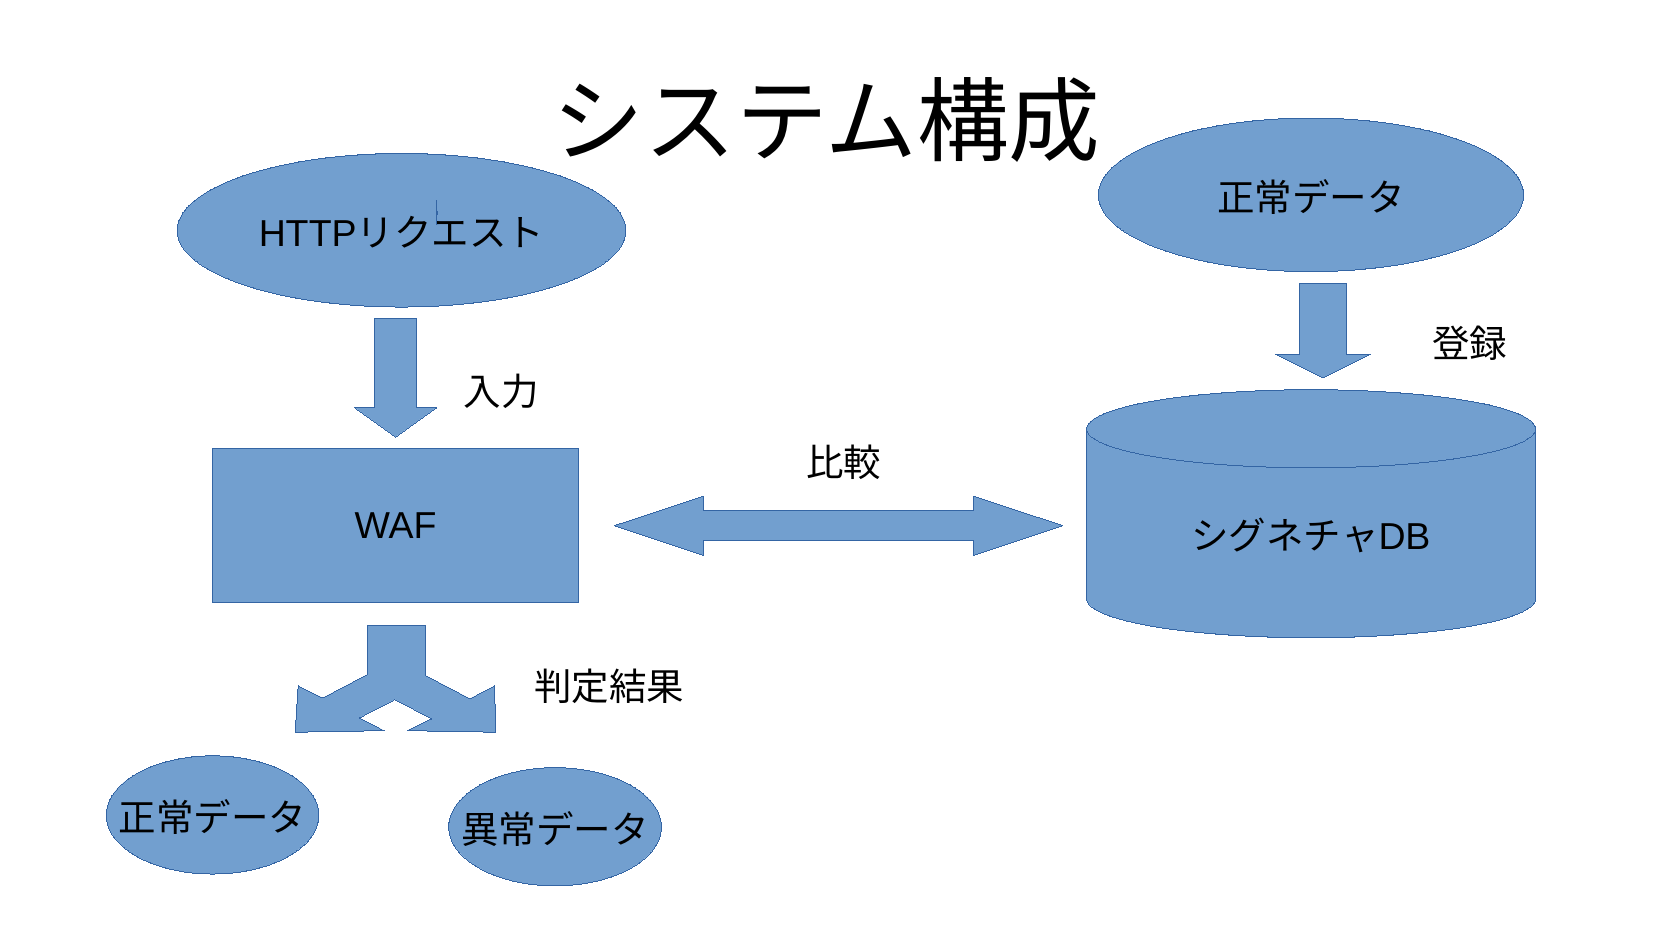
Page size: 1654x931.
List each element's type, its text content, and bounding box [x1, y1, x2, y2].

text_box [295, 625, 496, 733]
text_box [614, 496, 791, 556]
text_box シグネチャDB [1086, 389, 1536, 638]
text_box 判定結果 [519, 649, 745, 904]
text_box [973, 506, 1063, 556]
text_box WAF [212, 448, 579, 603]
text_box [354, 318, 437, 438]
title システム構成 [82, 37, 1571, 193]
text_box HTTPリクエスト [177, 153, 626, 308]
text_box 正常データ [106, 755, 319, 875]
text_box 入力 [448, 354, 615, 474]
text_box 正常データ [1098, 118, 1524, 272]
text_box [1275, 283, 1371, 378]
text_box 比較 [791, 425, 1004, 545]
text_box 異常データ [448, 771, 519, 883]
text_box 登録 [1417, 307, 1607, 427]
